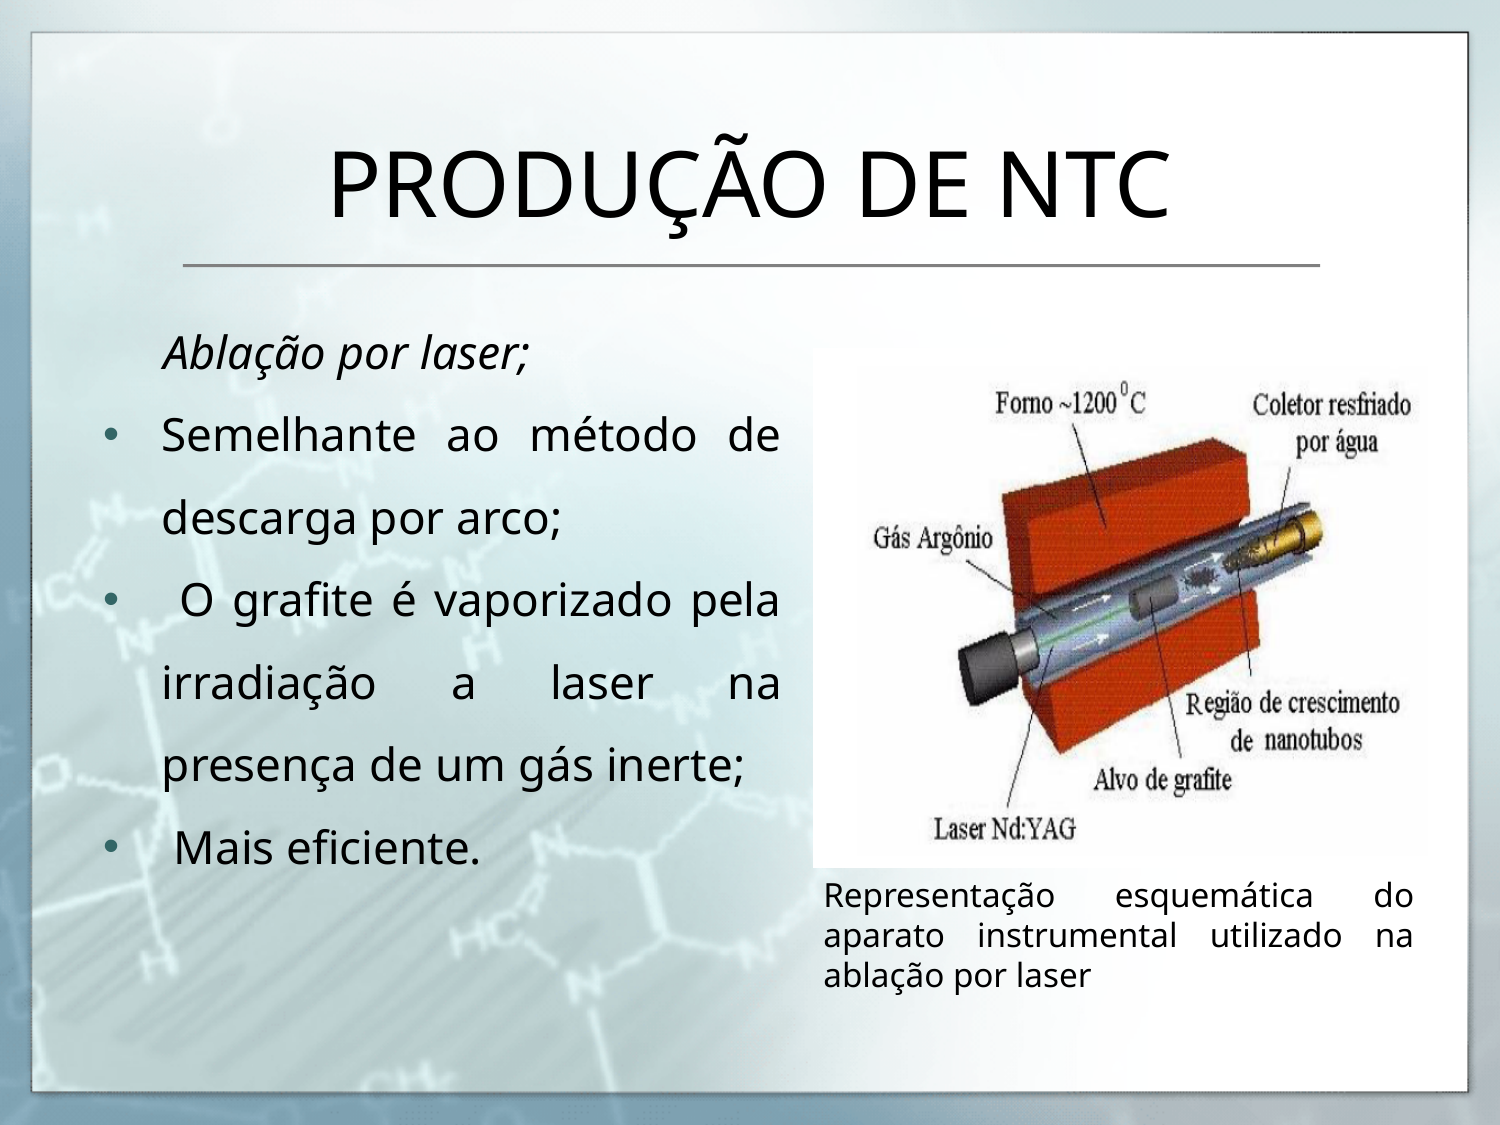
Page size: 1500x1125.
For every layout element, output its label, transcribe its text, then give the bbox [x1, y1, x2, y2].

text_box Representação esquemática do aparato instrumental utilizado na ablação por laser [808, 867, 1430, 1002]
picture [0, 0, 1500, 1125]
text_box Ablação por laser; Semelhante ao método de descarga por arco; O grafite é vaporizado pela irradiação a laser na presença de um gás inerte; Mais eficiente. [58, 288, 797, 964]
text_box PRODUÇÃO DE NTC [62, 93, 1438, 269]
